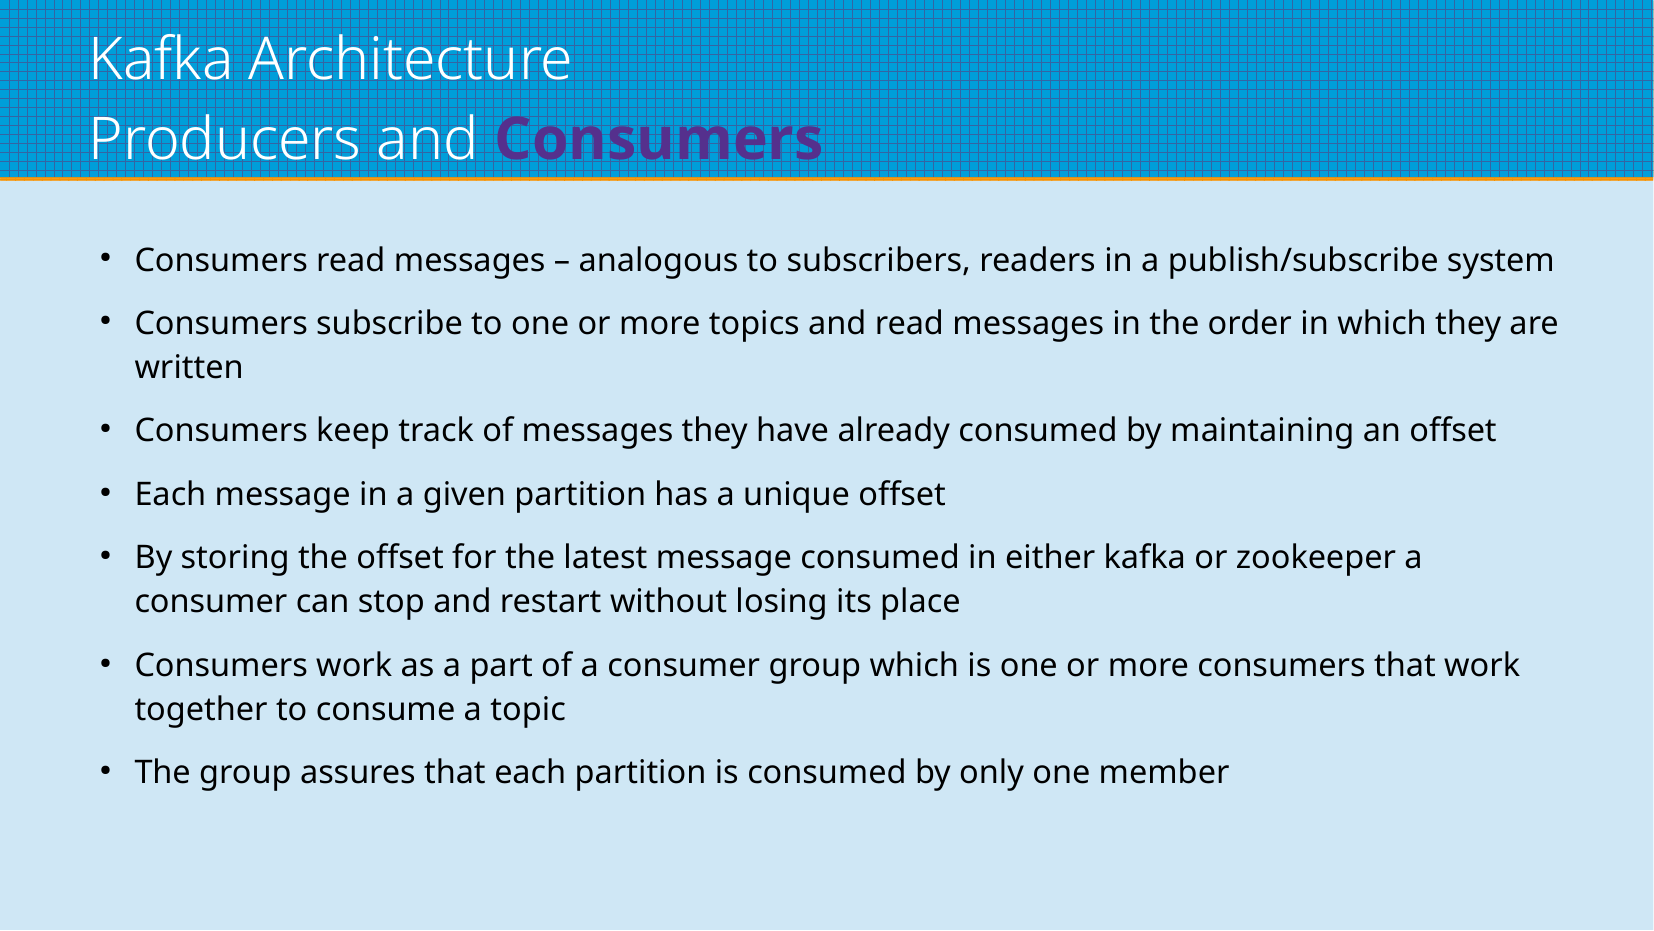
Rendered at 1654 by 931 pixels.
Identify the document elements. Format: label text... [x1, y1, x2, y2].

list Consumers read messages – analogous to subscribers, readers in a publish/subscribe system Consumers subscribe to one or more topics and read messages in the order in which they are written Consumers keep track of messages they have already consumed by maintaining an offset Each message in a given partition has a unique offset By storing the offset for the latest message consumed in either kafka or zookeeper a consumer can stop and restart without losing its place Consumers work as a part of a consumer group which is one or more consumers that work together to consume a topic The group assures that each partition is consumed by only one member [88, 236, 1565, 813]
title Kafka Architecture Producers and Consumers [88, 14, 1565, 178]
